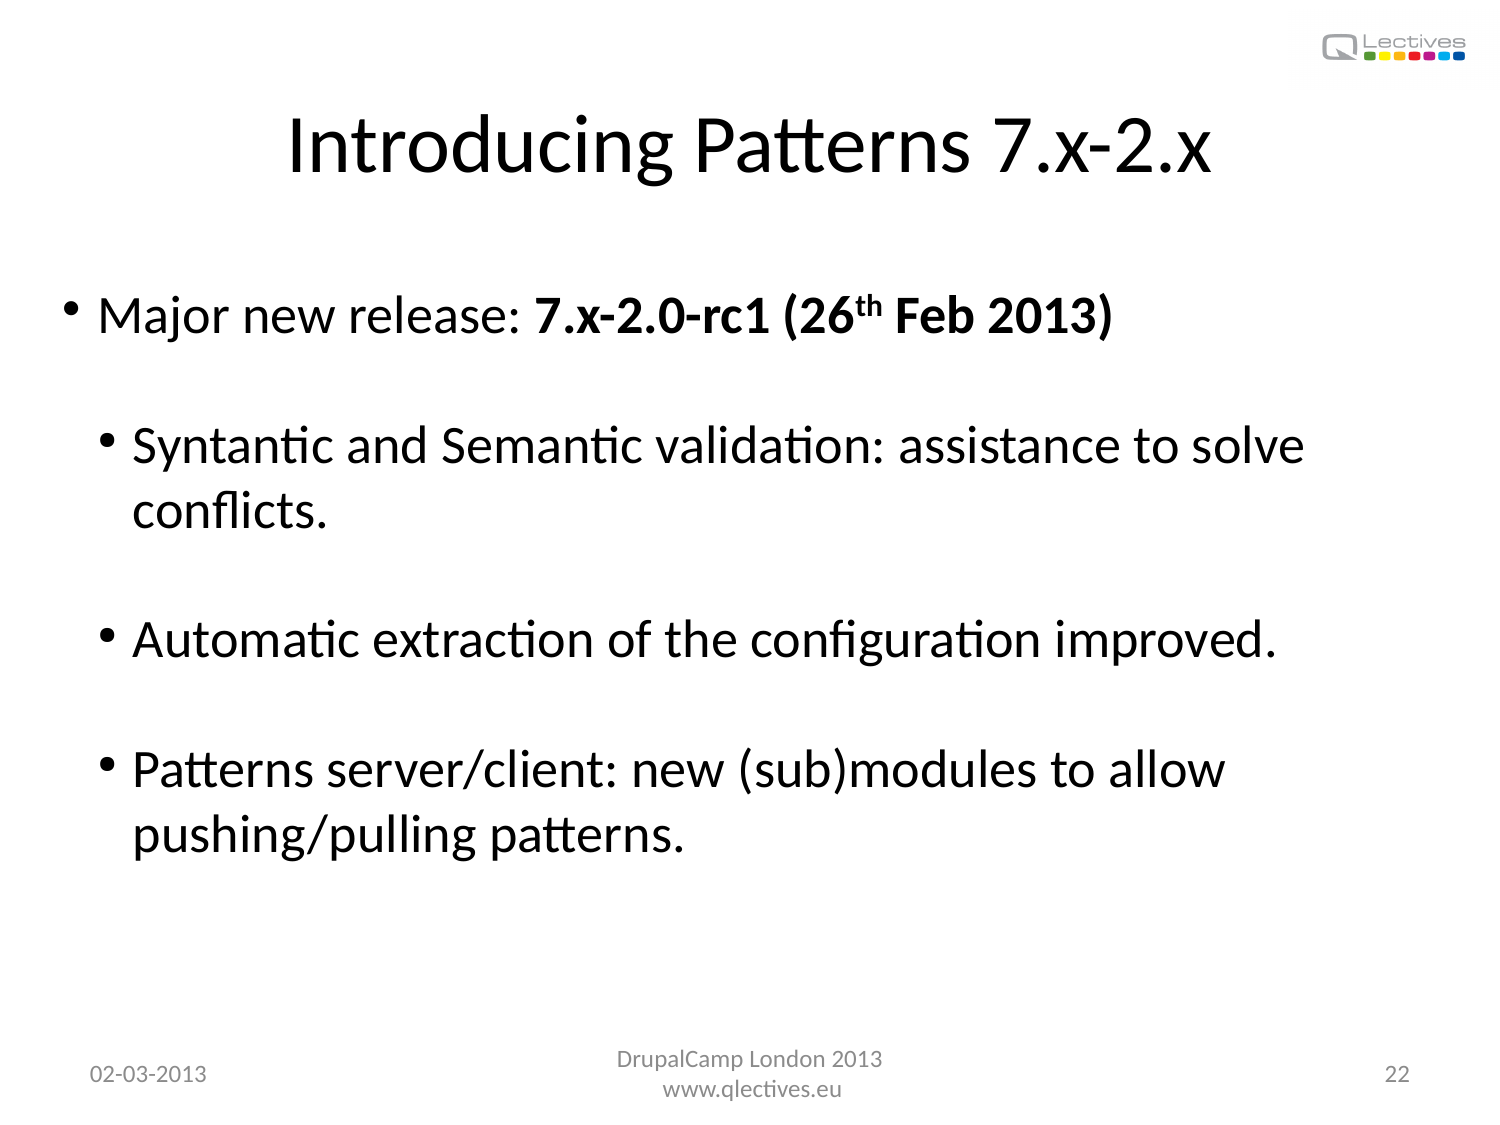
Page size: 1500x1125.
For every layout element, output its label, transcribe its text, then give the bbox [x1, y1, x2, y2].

text_box DrupalCamp London 2013 www.qlectives.eu [512, 1042, 988, 1103]
picture [1288, 9, 1500, 90]
text_box Major new release: 7.x-2.0-rc1 (26th Feb 2013) Syntantic and Semantic validation: assistance to solve conflicts. Automatic extraction of the configuration improved. Patterns server/client: new (sub)modules to allow pushing/pulling patterns. [47, 271, 1410, 1014]
text_box <number> [1074, 1042, 1425, 1103]
text_box Introducing Patterns 7.x-2.x [75, 45, 1425, 233]
text_box 02-03-2013 [74, 1042, 425, 1103]
